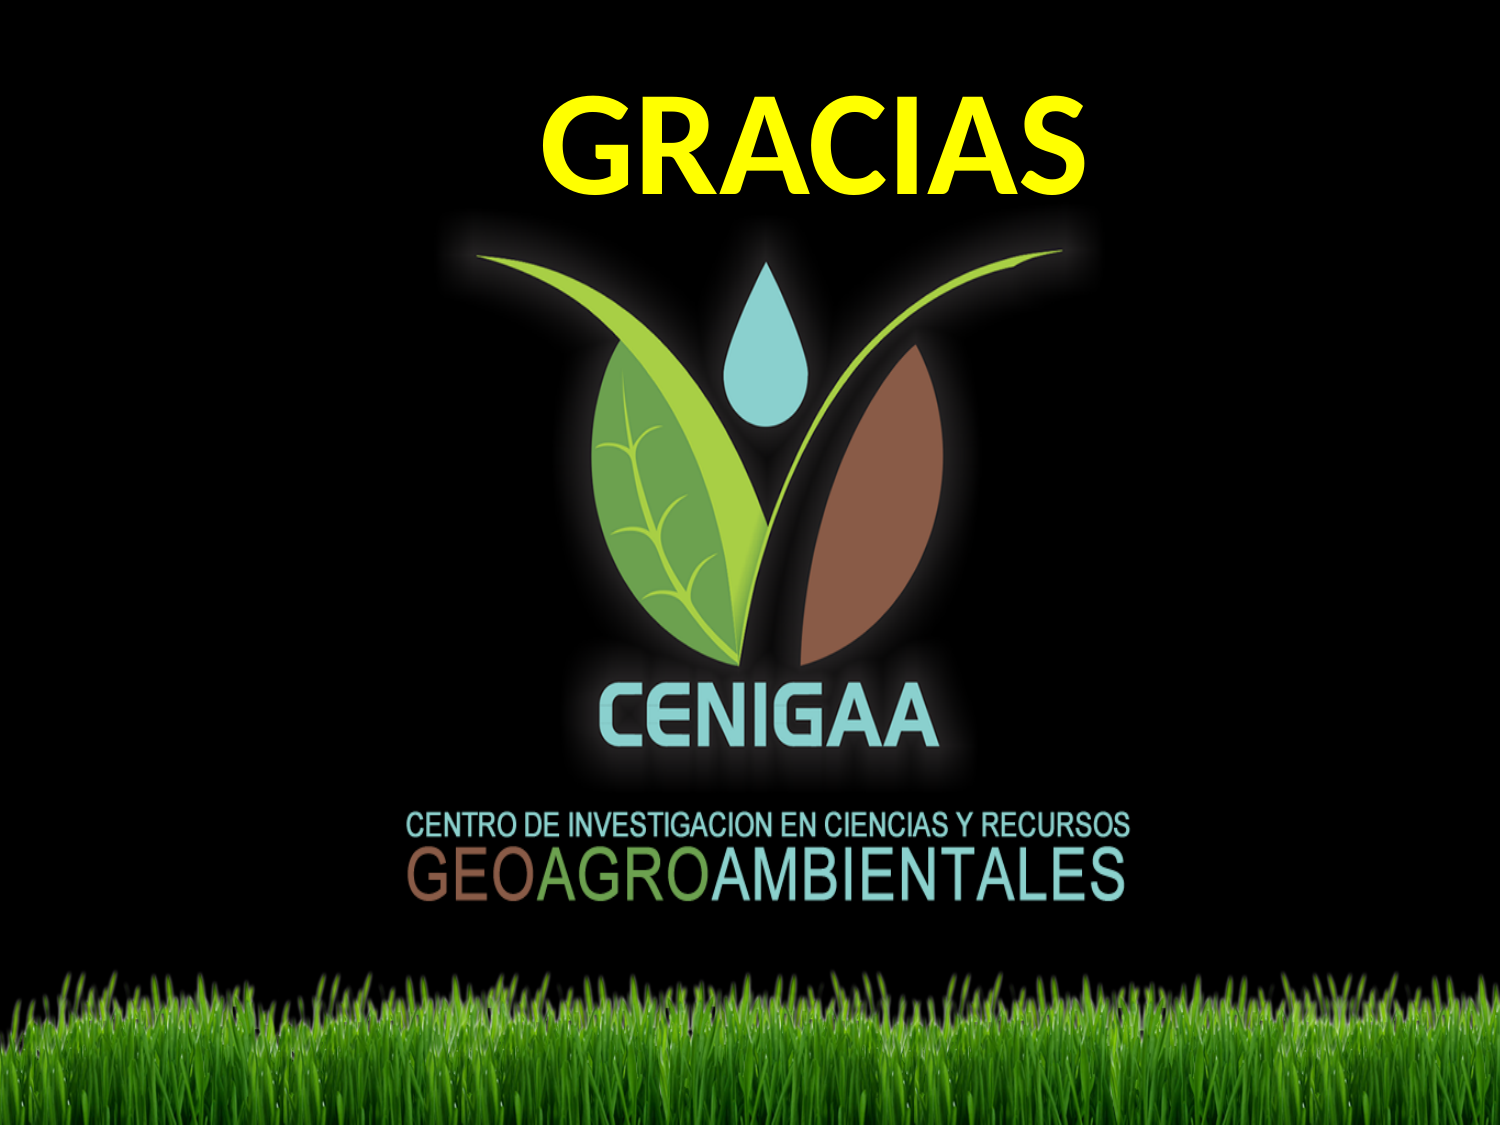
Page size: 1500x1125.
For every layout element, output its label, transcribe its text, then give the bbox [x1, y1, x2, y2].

picture [0, 0, 1500, 1125]
text_box GRACIAS [399, 37, 1264, 413]
